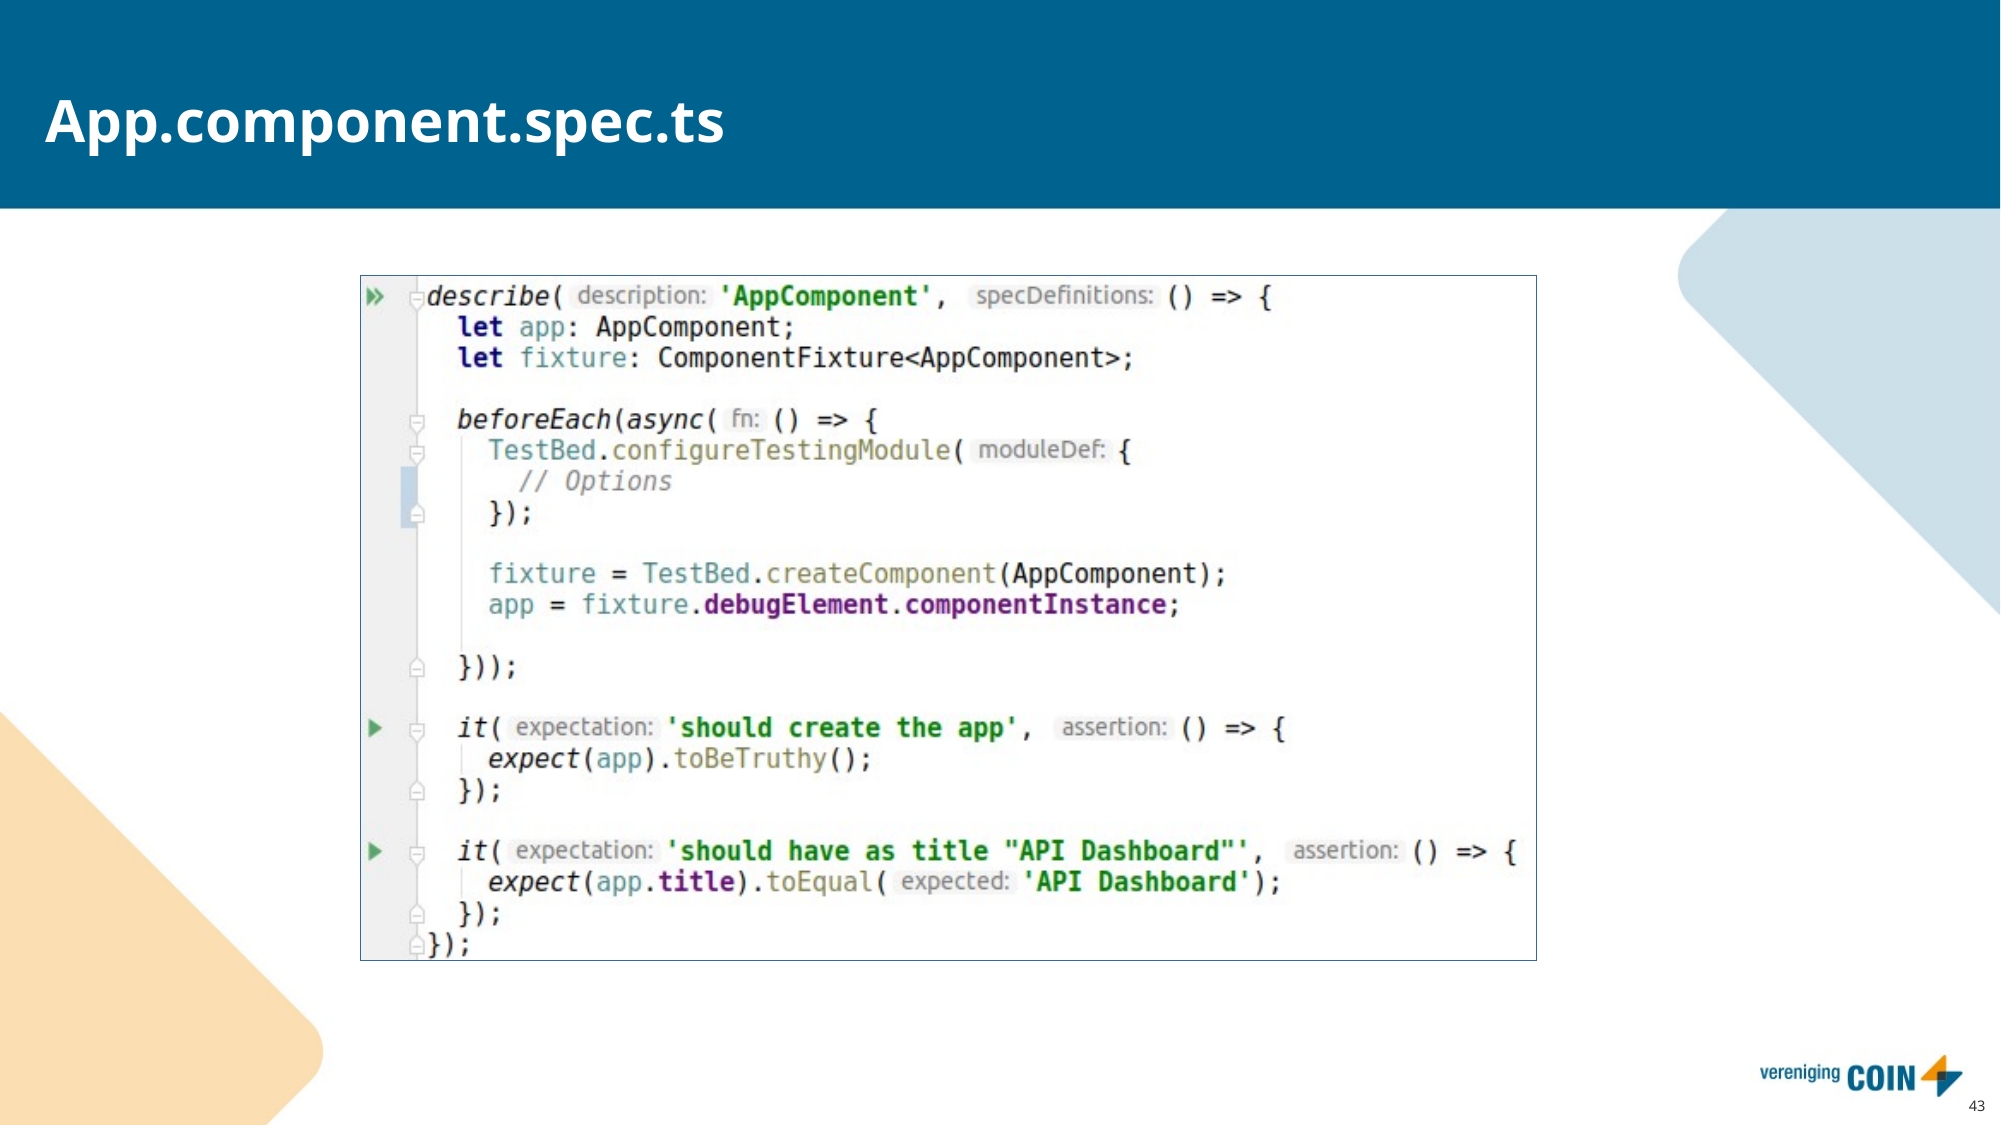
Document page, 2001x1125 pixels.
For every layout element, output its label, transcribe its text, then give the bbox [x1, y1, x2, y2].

text_box App.component.spec.ts [30, 31, 1969, 162]
picture [0, 208, 2001, 1125]
